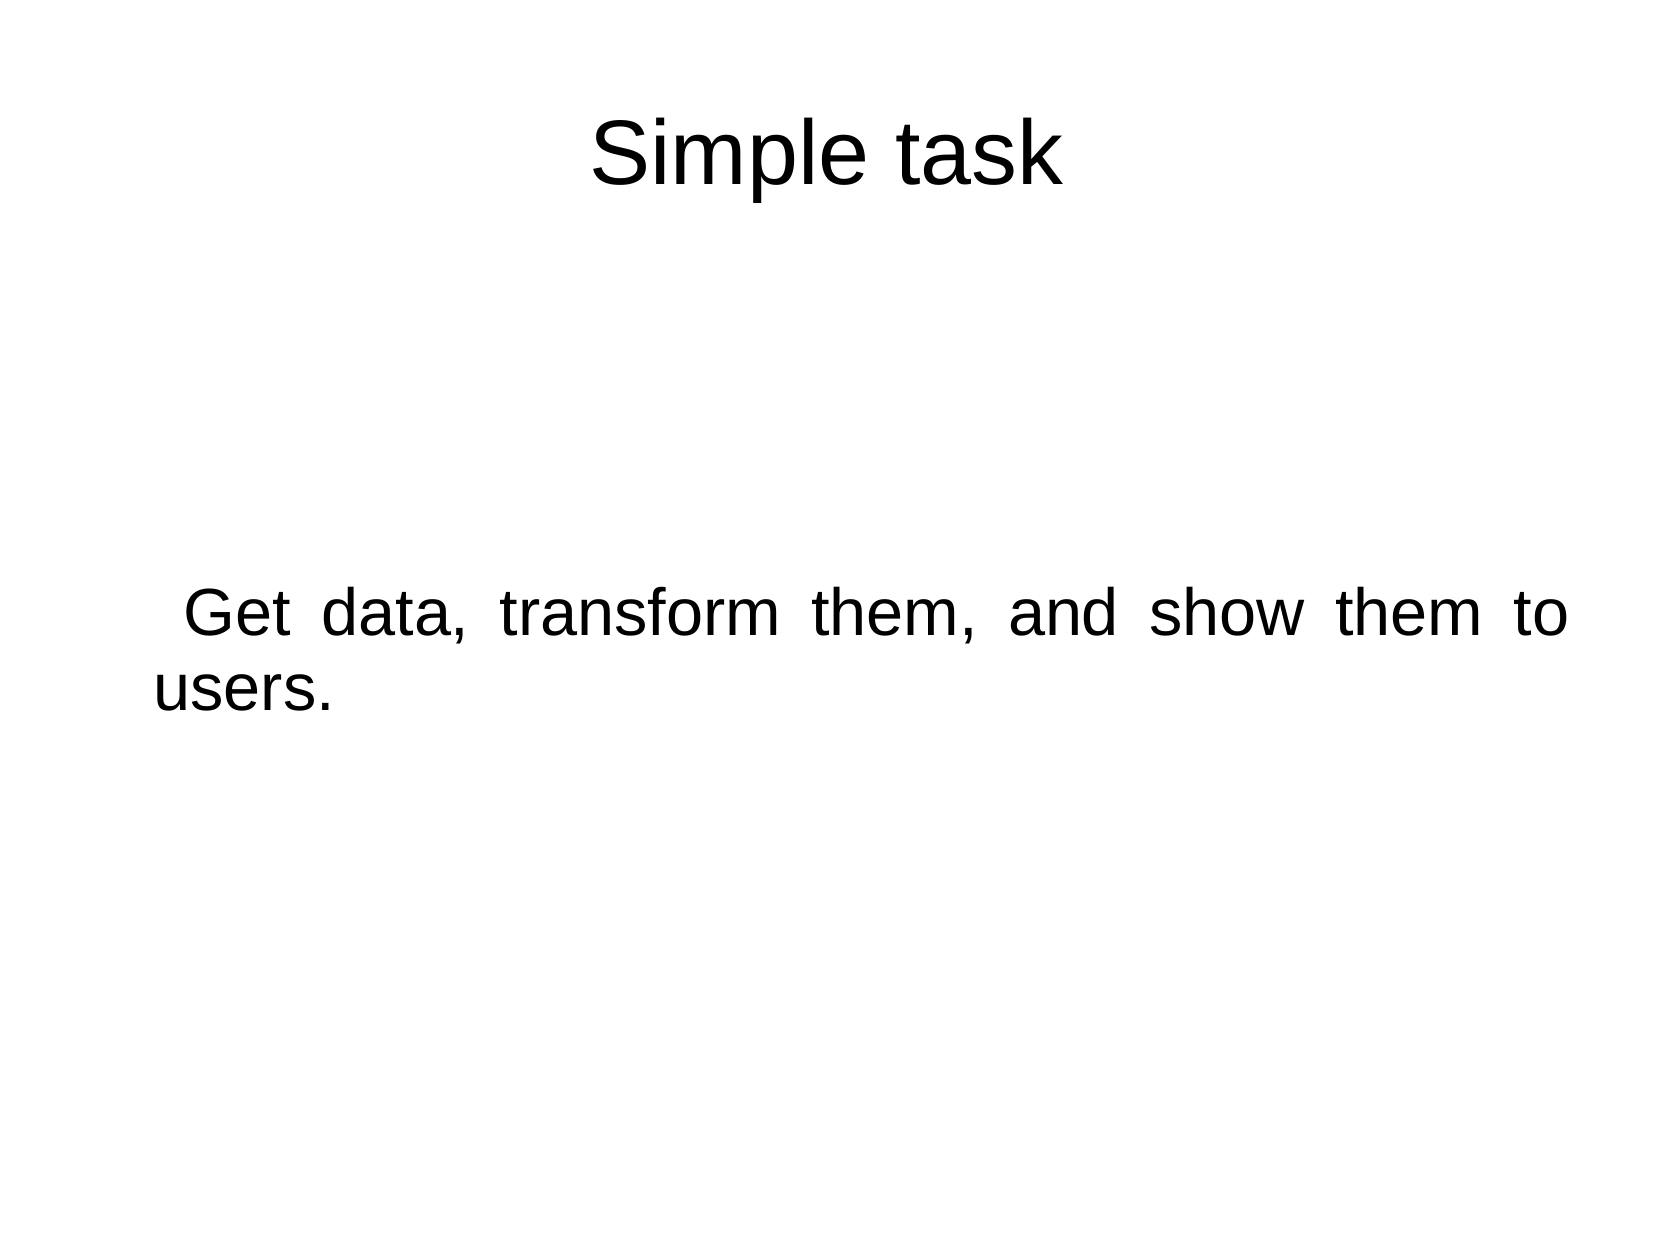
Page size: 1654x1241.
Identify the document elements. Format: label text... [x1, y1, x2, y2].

list Get data, transform them, and show them to users. [82, 290, 1571, 1010]
title Simple task [82, 49, 1571, 257]
